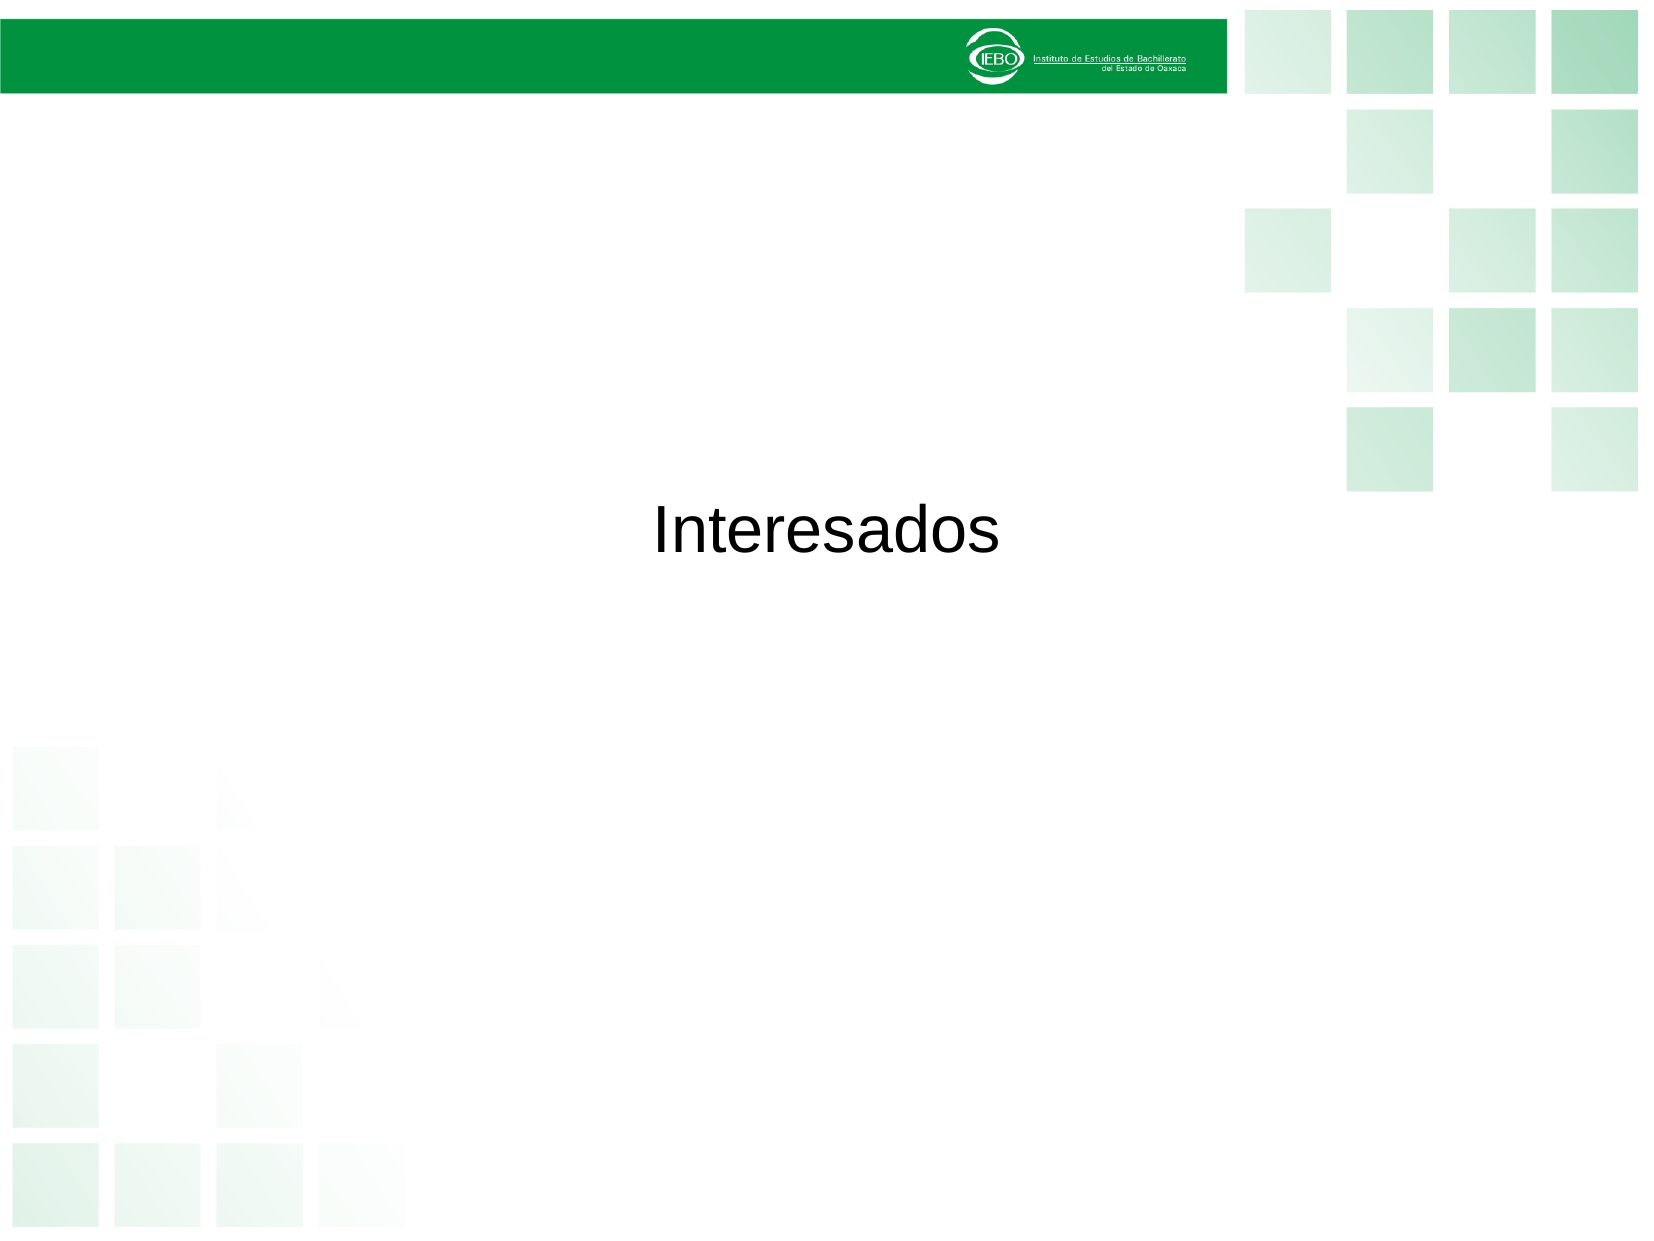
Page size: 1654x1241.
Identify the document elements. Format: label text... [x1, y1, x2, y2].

picture [0, 0, 1654, 1241]
subtitle Interesados [82, 49, 1571, 1010]
